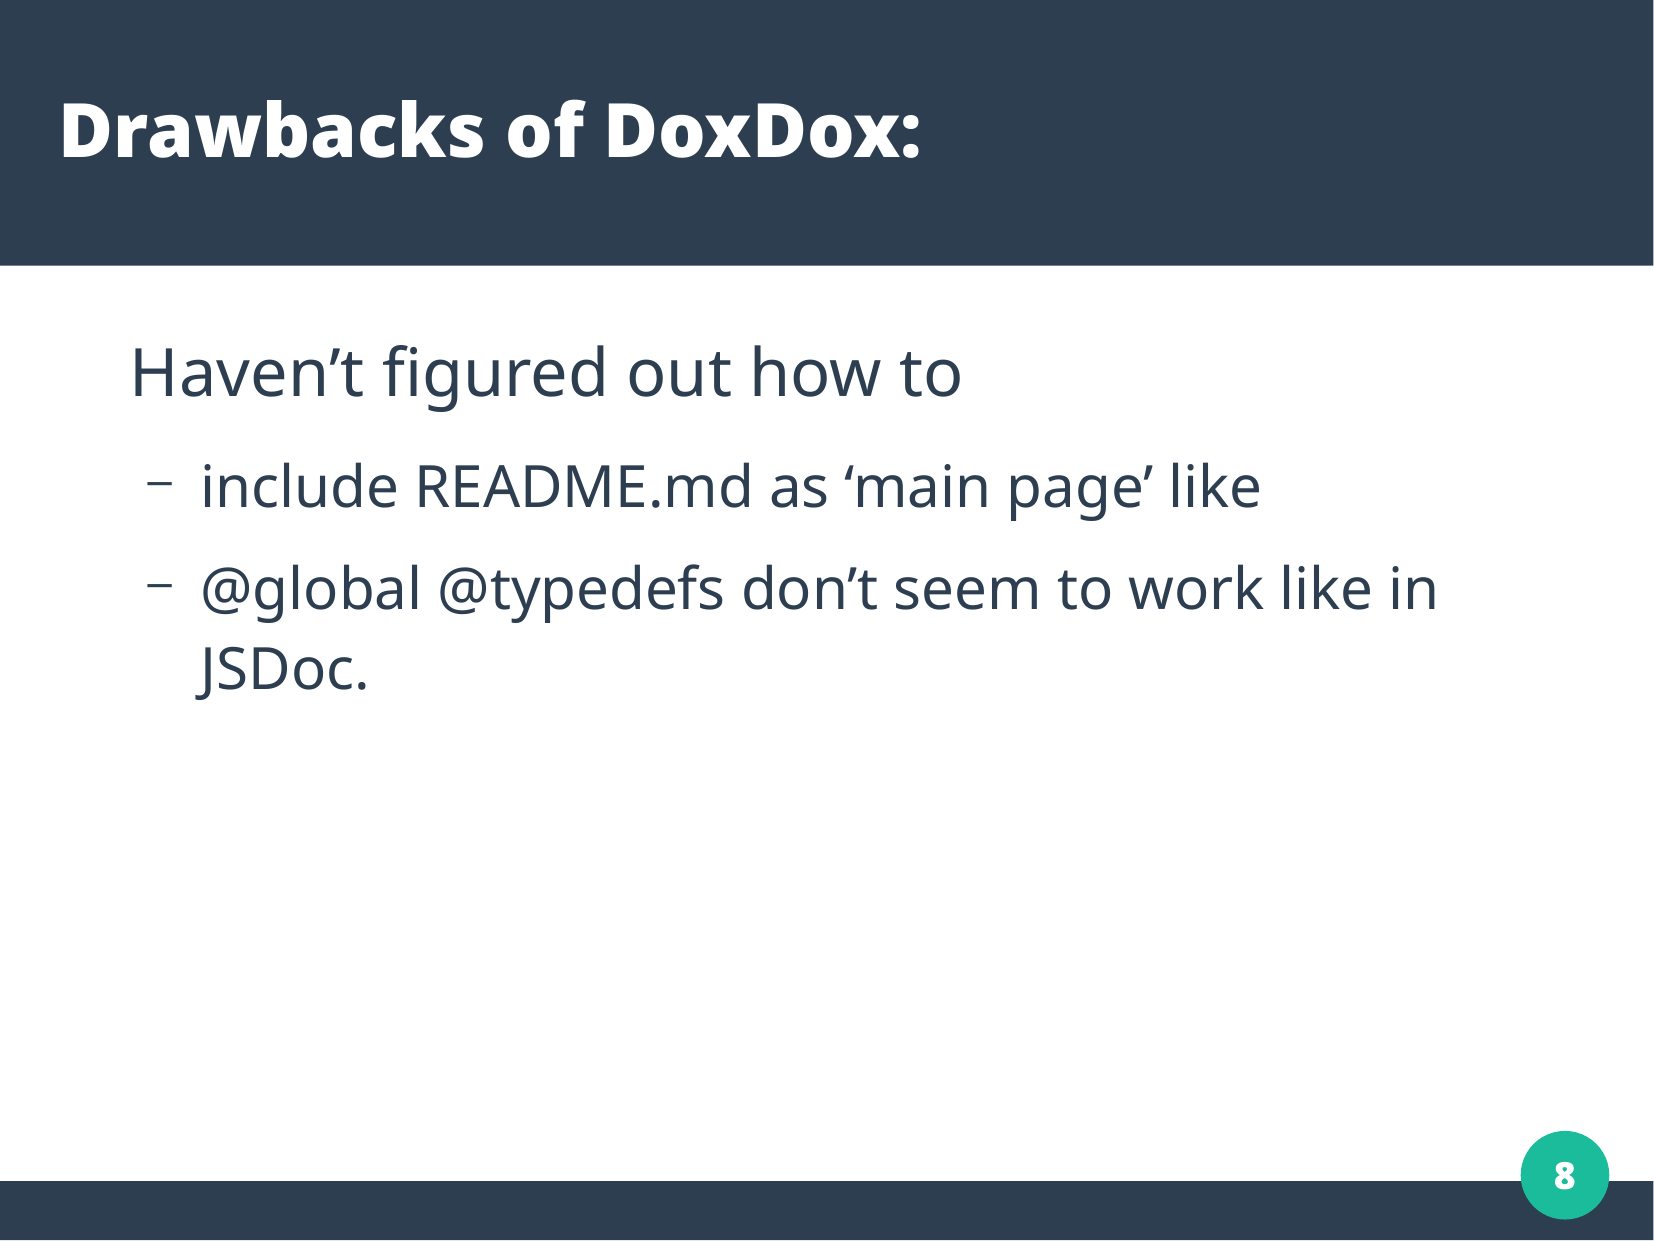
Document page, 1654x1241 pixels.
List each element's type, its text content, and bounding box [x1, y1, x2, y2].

title Drawbacks of DoxDox: [59, 49, 1595, 207]
list Haven’t figured out how to include README.md as ‘main page’ like @global @typedefs don’t seem to work like in JSDoc. [59, 324, 1595, 1152]
